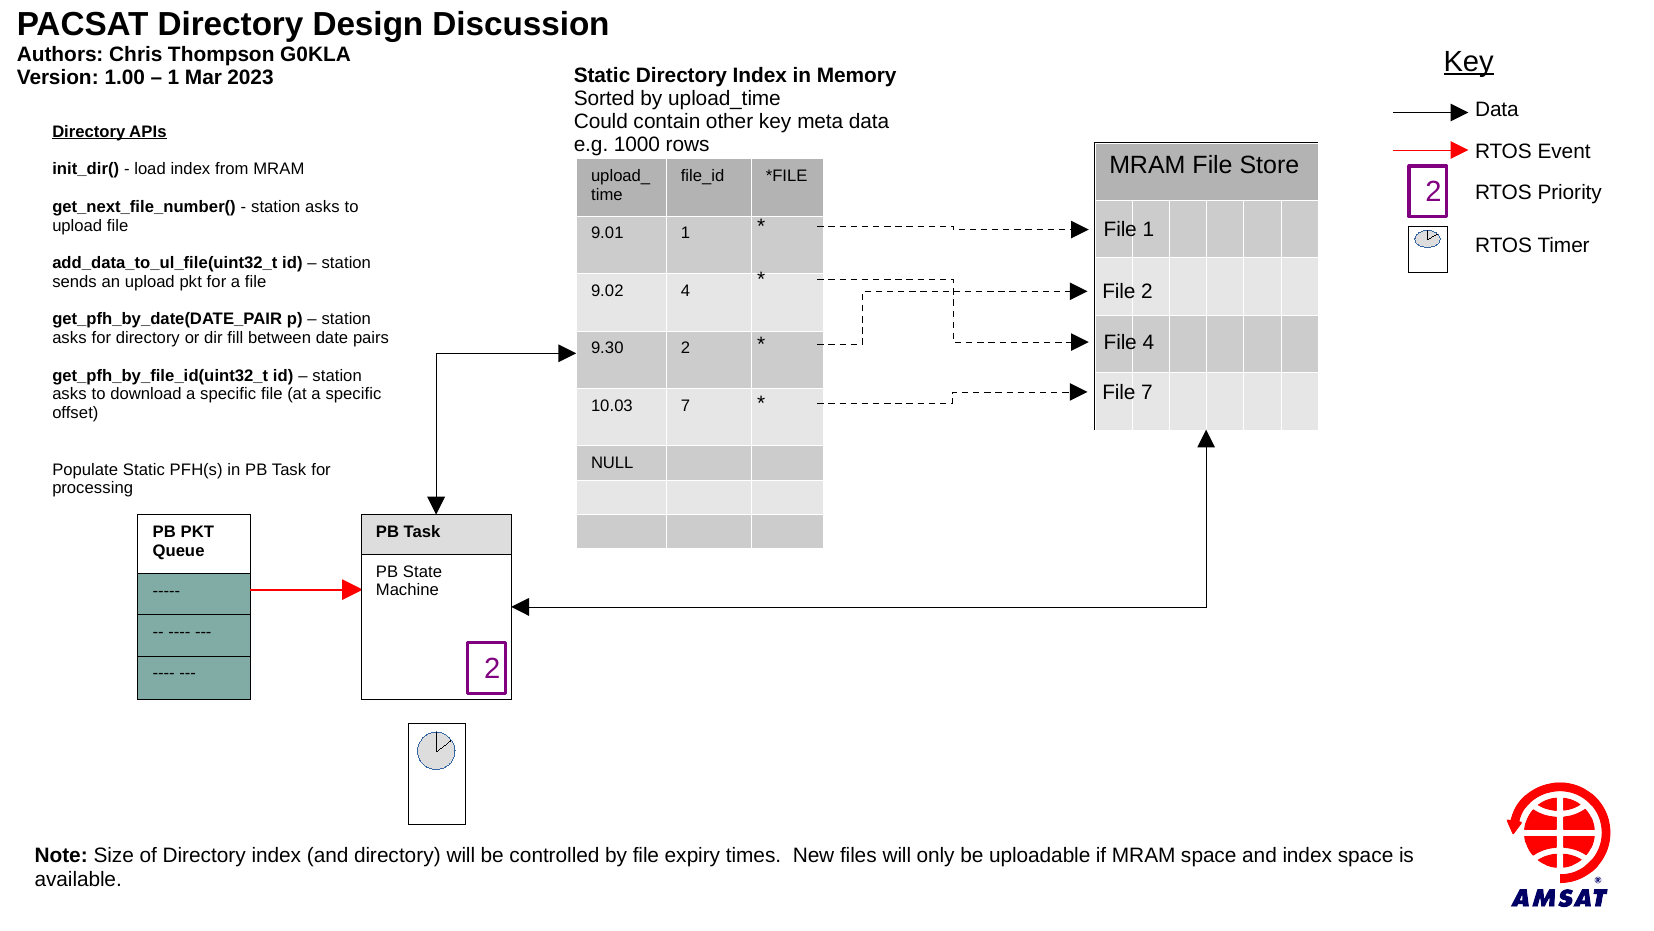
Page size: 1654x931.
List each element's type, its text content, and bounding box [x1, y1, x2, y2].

text_box File 1 [1088, 210, 1277, 249]
table_cell [1244, 201, 1281, 257]
text_box PB Task [361, 514, 512, 554]
text_box [1408, 226, 1448, 273]
table_cell [1207, 311, 1243, 315]
text_box Note: Size of Directory index (and directory) will be controlled by file expiry times. New files will only be uploadable if MRAM space and index space is available. [19, 836, 1501, 926]
table_cell [1170, 412, 1206, 430]
table_cell [1170, 311, 1206, 315]
table_cell 7 [667, 389, 751, 445]
table_cell [1170, 362, 1206, 372]
text_box RTOS Event [1460, 132, 1648, 171]
table_cell [818, 389, 823, 403]
text_box ----- [137, 573, 251, 614]
table_cell [1133, 362, 1169, 372]
table_cell [818, 217, 823, 226]
table_cell [577, 515, 666, 548]
table_cell [1207, 412, 1243, 430]
table_cell [1244, 258, 1281, 315]
table_cell [752, 404, 823, 445]
table_header file_id [667, 164, 751, 216]
text_box Data [1460, 90, 1648, 129]
text_box ---- --- [137, 656, 251, 700]
text_box * [742, 260, 818, 299]
text_box * [742, 384, 818, 423]
table_cell [667, 446, 751, 480]
text_box 2 [467, 642, 506, 694]
text_box File 2 [1087, 272, 1276, 311]
table_cell [577, 481, 666, 514]
table_cell [1133, 311, 1169, 315]
table_cell [1133, 316, 1169, 323]
text_box PB State Machine [361, 554, 512, 700]
table_cell [1207, 258, 1243, 272]
table_cell [752, 446, 823, 480]
table_cell [667, 515, 751, 548]
table_cell [1170, 258, 1206, 272]
table_cell [1207, 362, 1243, 372]
table_cell NULL [577, 446, 666, 480]
table_cell [1133, 249, 1169, 257]
text_box [408, 723, 466, 825]
table_cell [1244, 316, 1281, 372]
table_cell [1133, 258, 1169, 272]
table_cell [752, 515, 823, 548]
table_cell 4 [667, 274, 751, 331]
table_header upload_time [577, 164, 666, 216]
table_cell [752, 227, 823, 273]
text_box Key [1428, 37, 1617, 86]
table_cell [1133, 412, 1169, 430]
text_box * [742, 206, 818, 246]
table_cell [667, 481, 751, 514]
table_cell 1 [667, 217, 751, 273]
table_cell [1282, 316, 1318, 372]
table_cell [1207, 201, 1243, 210]
text_box 2 [1409, 165, 1447, 217]
table_cell 9.30 [577, 332, 666, 388]
table_cell [1170, 201, 1206, 210]
table_cell [1096, 311, 1132, 315]
text_box Directory APIs init_dir() - load index from MRAM get_next_file_number() - station asks to upload file add_data_to_ul_file(uint32_t id) – station sends an upload pkt for a file get_pfh_by_date(DATE_PAIR p) – station asks for directory or dir fill between date pairs get_pfh_by_file_id(uint32_t id) – station asks to download a specific file (at a specific offset) Populate Static PFH(s) in PB Task for processing [37, 114, 413, 524]
table_cell [1207, 316, 1243, 323]
table_cell [752, 345, 823, 388]
table_cell [752, 280, 823, 331]
table_cell [1096, 201, 1132, 210]
table_header *FILE [752, 164, 823, 216]
table_cell [1096, 316, 1132, 323]
table_cell [1282, 258, 1318, 315]
text_box File 7 [1087, 372, 1276, 412]
table_cell [1096, 362, 1132, 372]
text_box RTOS Priority [1460, 173, 1648, 212]
text_box -- ---- --- [137, 614, 251, 656]
table_cell 2 [667, 332, 751, 388]
table_cell 9.02 [577, 274, 666, 331]
table_cell [1207, 249, 1243, 257]
picture [1504, 779, 1613, 909]
table_cell [1170, 249, 1206, 257]
table_header MRAM File Store [1096, 144, 1318, 200]
table_cell [1170, 316, 1206, 323]
table_cell [1096, 412, 1132, 430]
text_box * [742, 325, 818, 364]
table_cell [1244, 373, 1281, 430]
table_cell [1282, 373, 1318, 430]
table_cell [752, 481, 823, 514]
text_box Static Directory Index in Memory Sorted by upload_time Could contain other key meta data e.g. 1000 rows [558, 55, 926, 164]
table_cell [1133, 201, 1169, 210]
table_cell [1096, 258, 1132, 272]
table_cell 10.03 [577, 389, 666, 445]
table_cell [818, 332, 823, 344]
table_cell [1282, 201, 1318, 257]
table_cell [1096, 249, 1132, 257]
text_box File 4 [1088, 323, 1277, 362]
text_box PB PKT Queue [137, 524, 251, 573]
table_cell 9.01 [577, 217, 666, 273]
text_box RTOS Timer [1460, 226, 1648, 265]
text_box PACSAT Directory Design Discussion Authors: Chris Thompson G0KLA Version: 1.00 – 1 Mar 2023 [2, 0, 978, 97]
